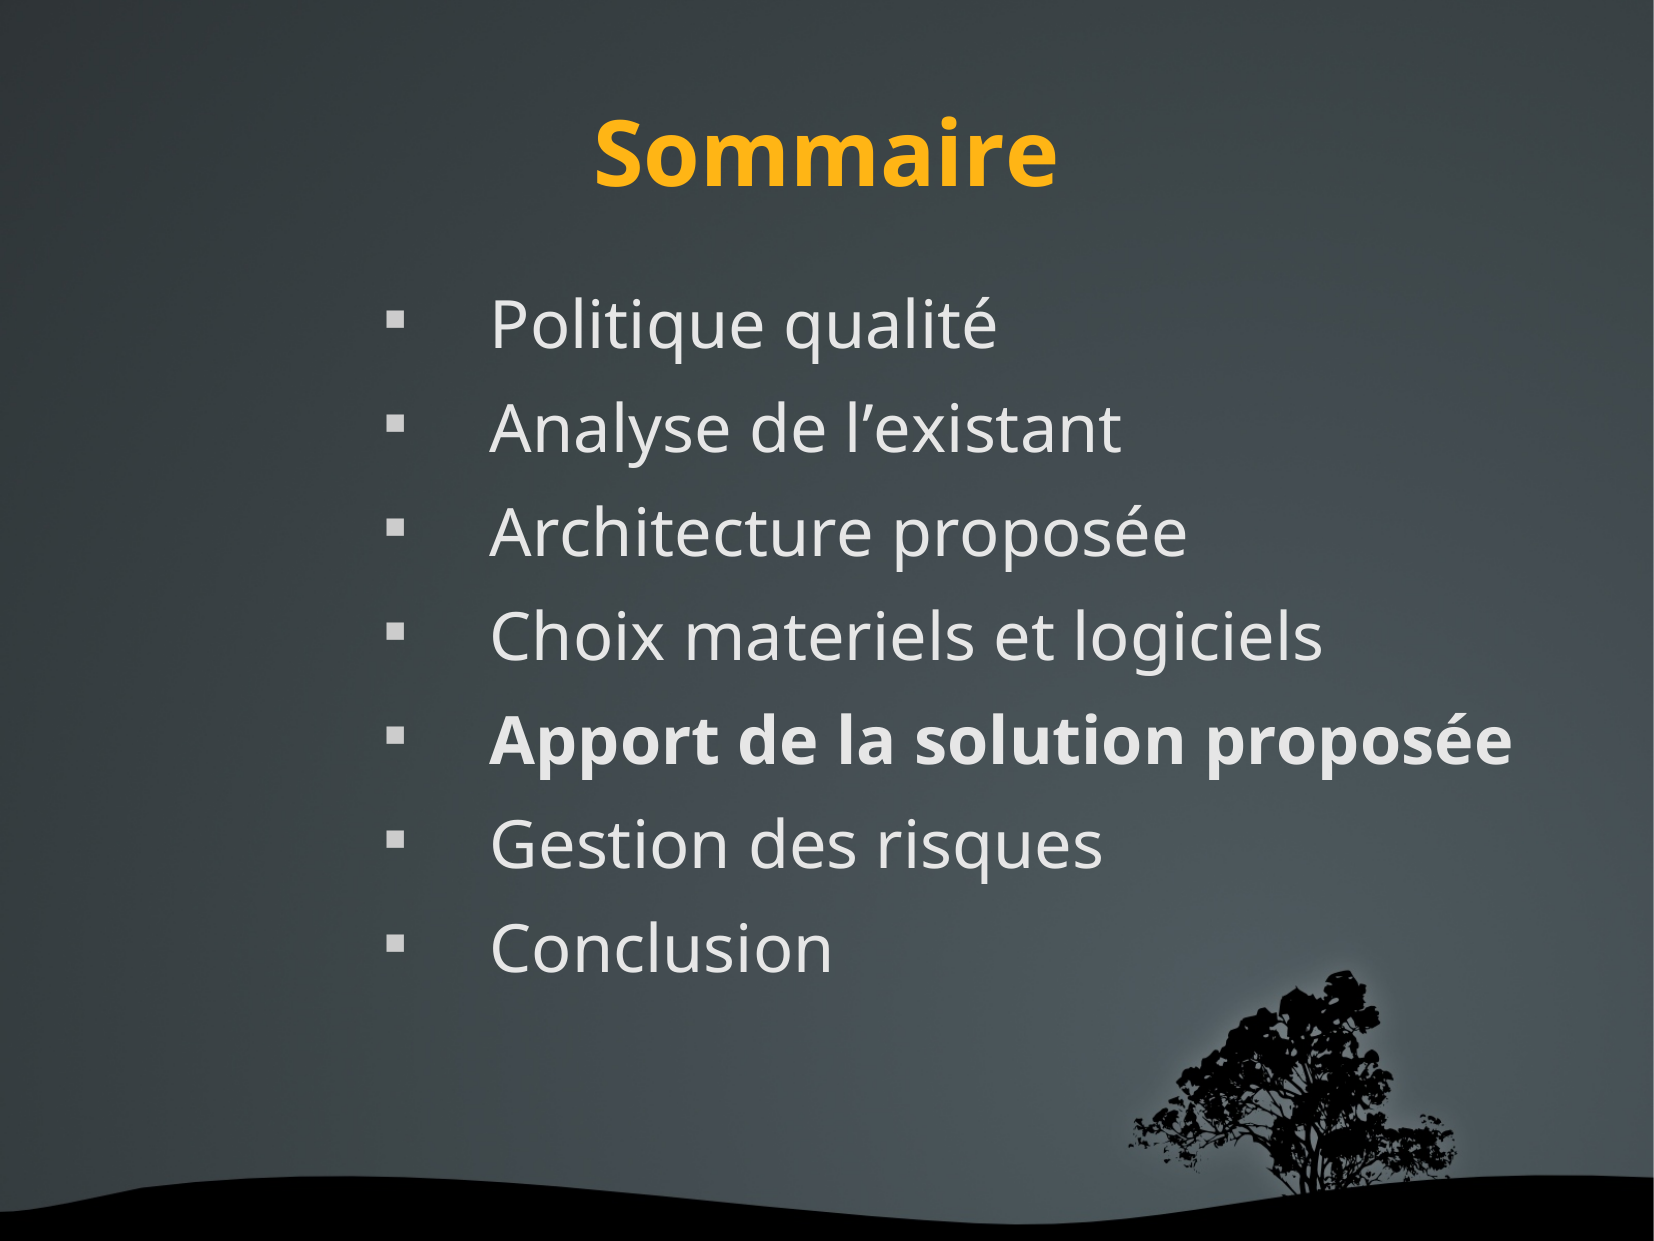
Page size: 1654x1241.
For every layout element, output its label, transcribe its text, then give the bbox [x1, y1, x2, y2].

title Sommaire [82, 49, 1571, 257]
text_box Politique qualité Analyse de l’existant Architecture proposée Choix materiels et logiciels Apport de la solution proposée Gestion des risques Conclusion [348, 284, 1595, 1034]
picture [0, 0, 1654, 1241]
